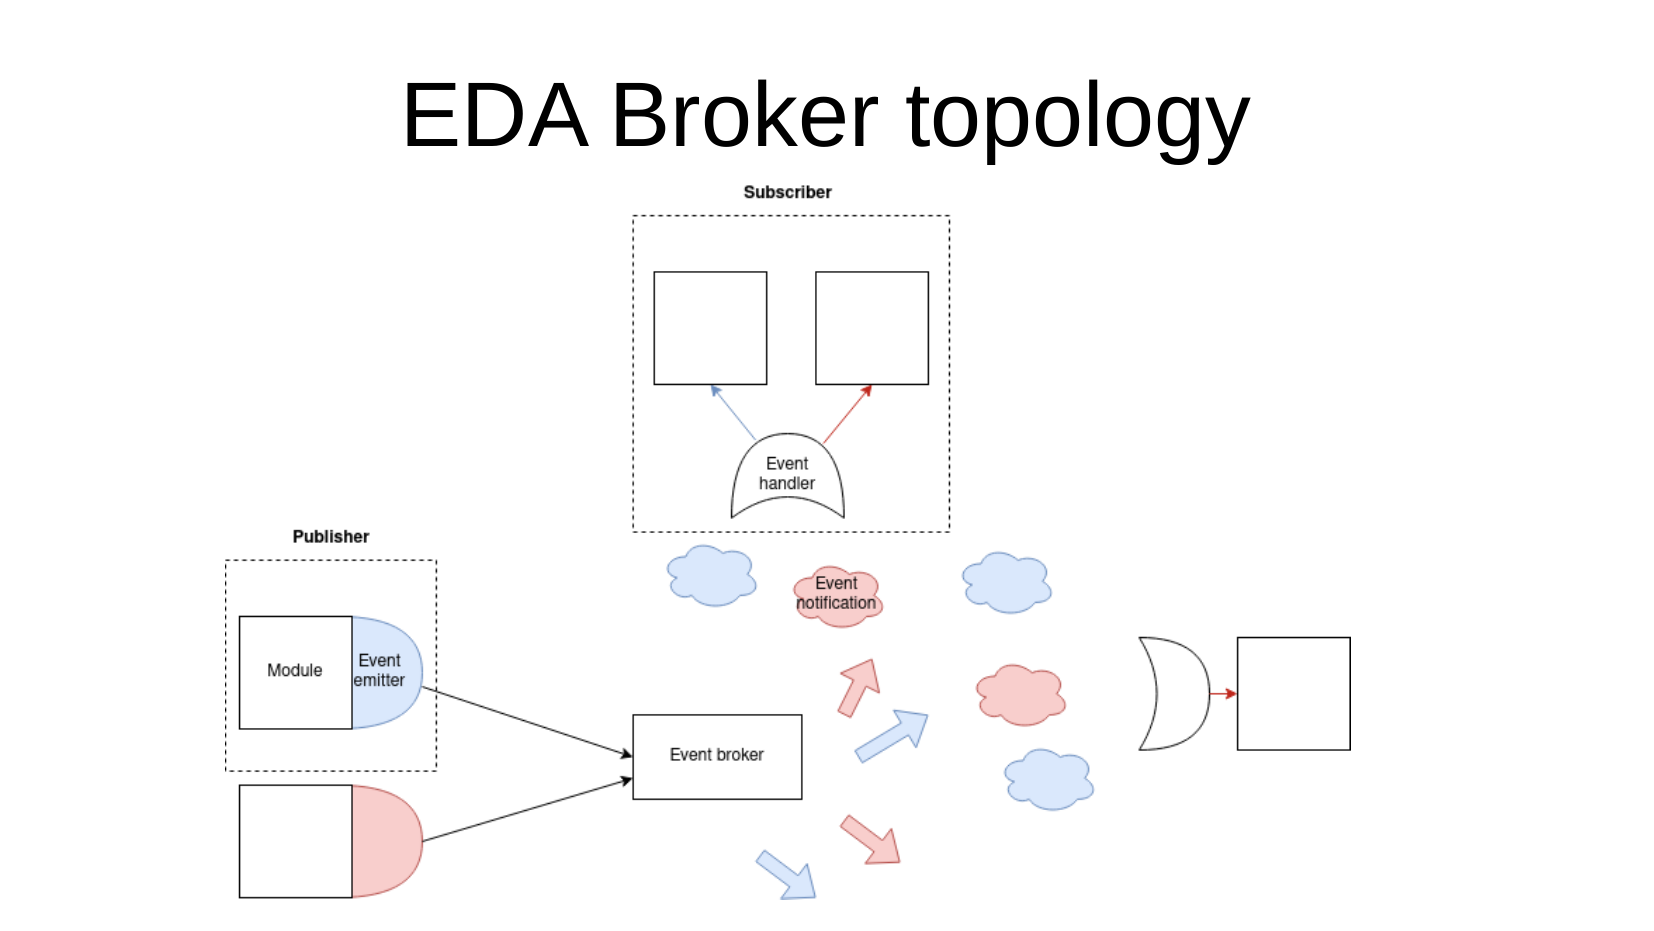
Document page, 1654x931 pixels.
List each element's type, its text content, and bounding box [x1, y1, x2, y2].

picture [225, 173, 1351, 901]
title EDA Broker topology [82, 37, 1571, 193]
